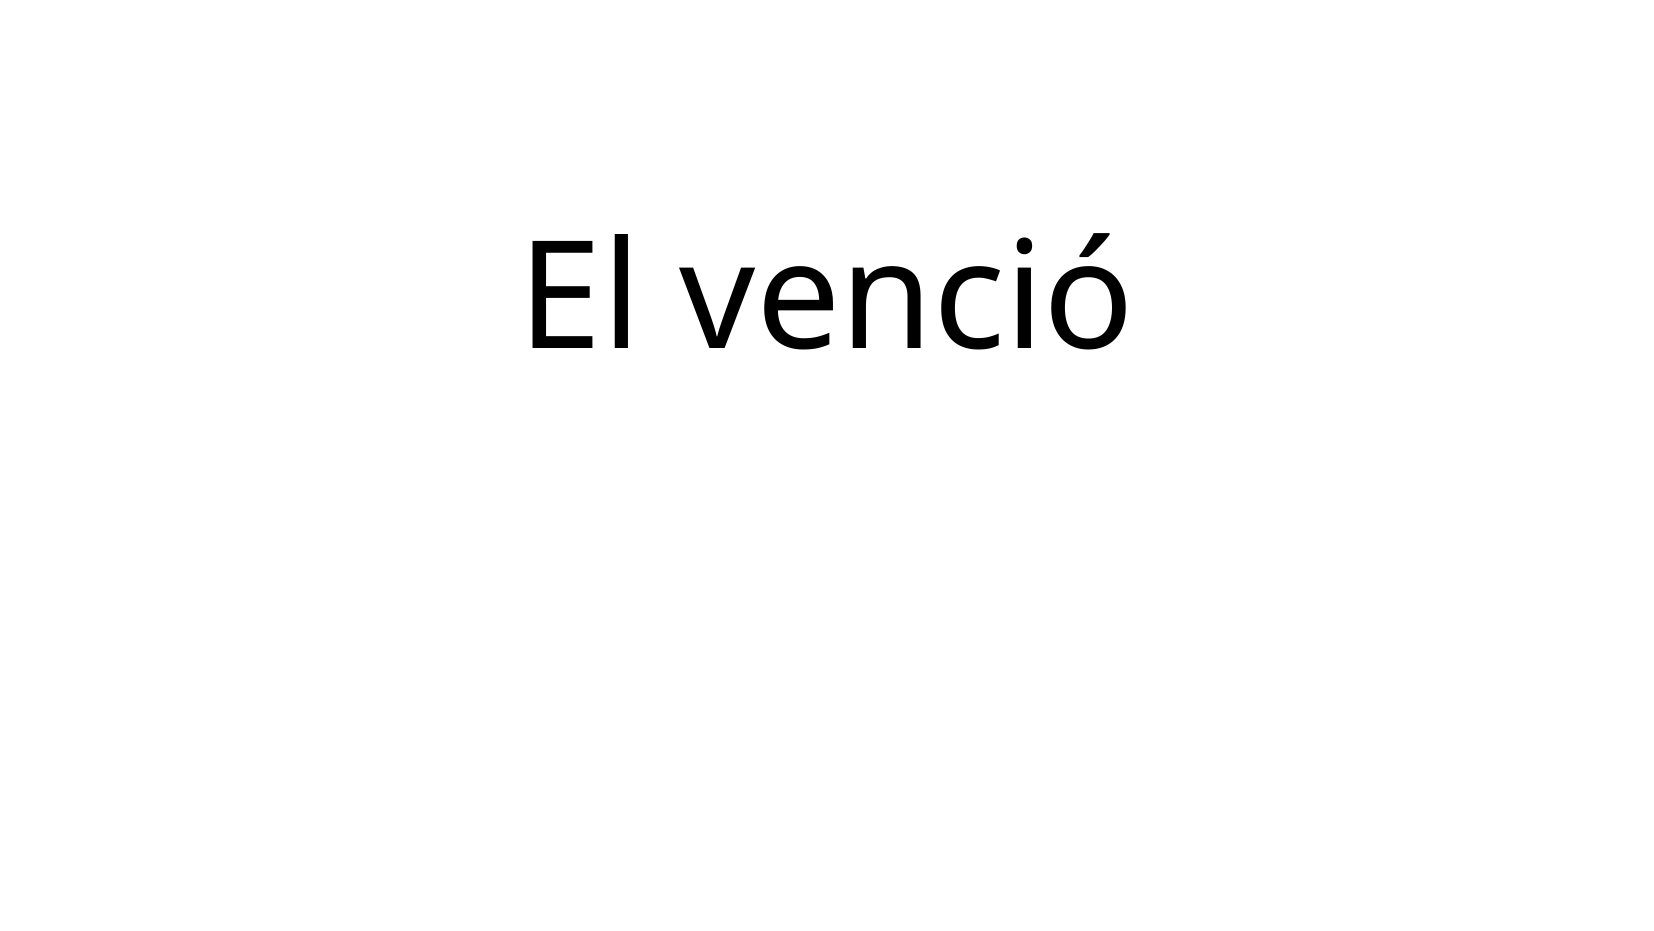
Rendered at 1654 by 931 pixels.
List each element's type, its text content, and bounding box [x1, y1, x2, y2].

title El venció [0, 184, 1654, 397]
